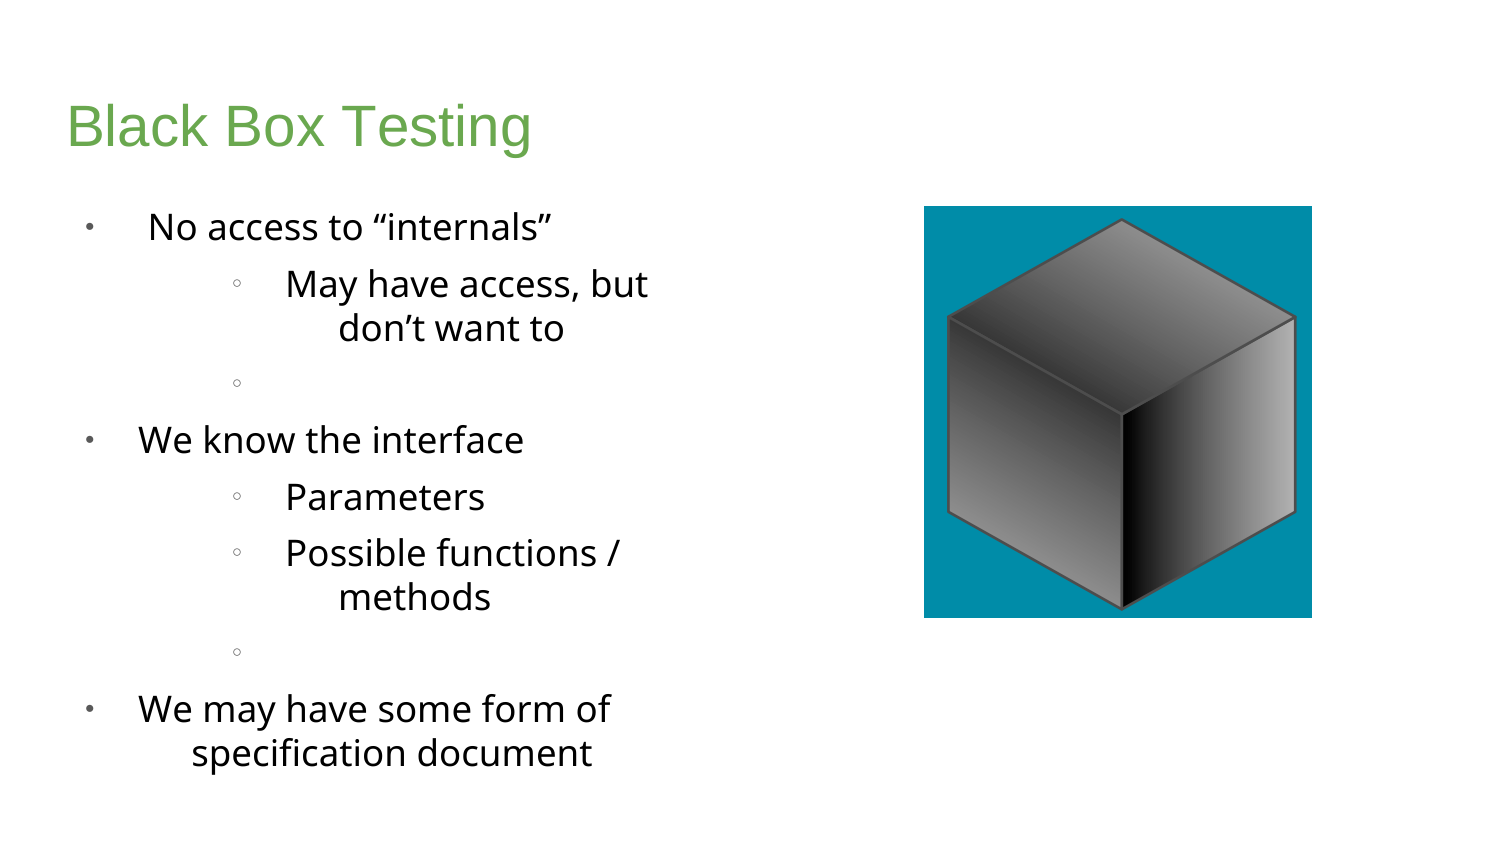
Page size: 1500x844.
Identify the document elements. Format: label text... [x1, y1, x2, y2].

list No access to “internals” May have access, but don’t want to We know the interface Parameters Possible functions / methods We may have some form of specification document [29, 189, 714, 794]
title Black Box Testing [51, 72, 688, 167]
picture [924, 206, 1312, 618]
